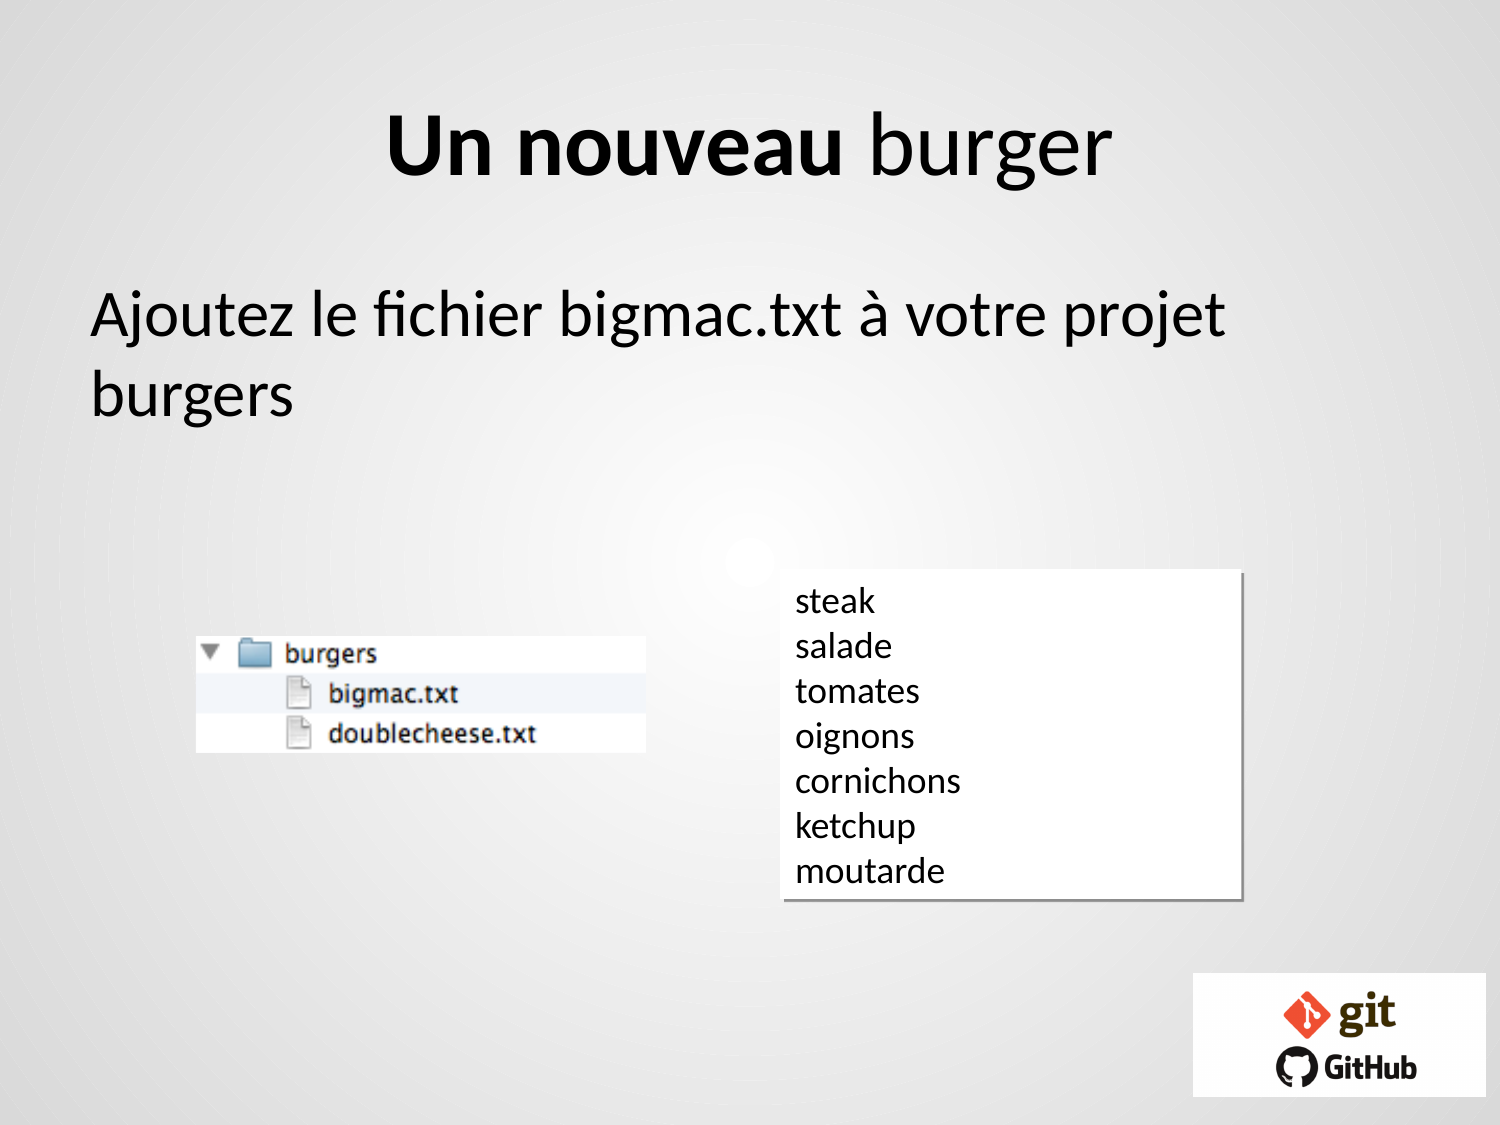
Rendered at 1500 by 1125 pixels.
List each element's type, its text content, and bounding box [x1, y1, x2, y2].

picture [1193, 973, 1486, 1097]
text_box steak salade tomates oignons cornichons ketchup moutarde [780, 569, 1242, 899]
list Ajoutez le fichier bigmac.txt à votre projet burgers [75, 262, 1425, 562]
title Un nouveau burger [75, 45, 1425, 233]
picture [195, 636, 646, 753]
